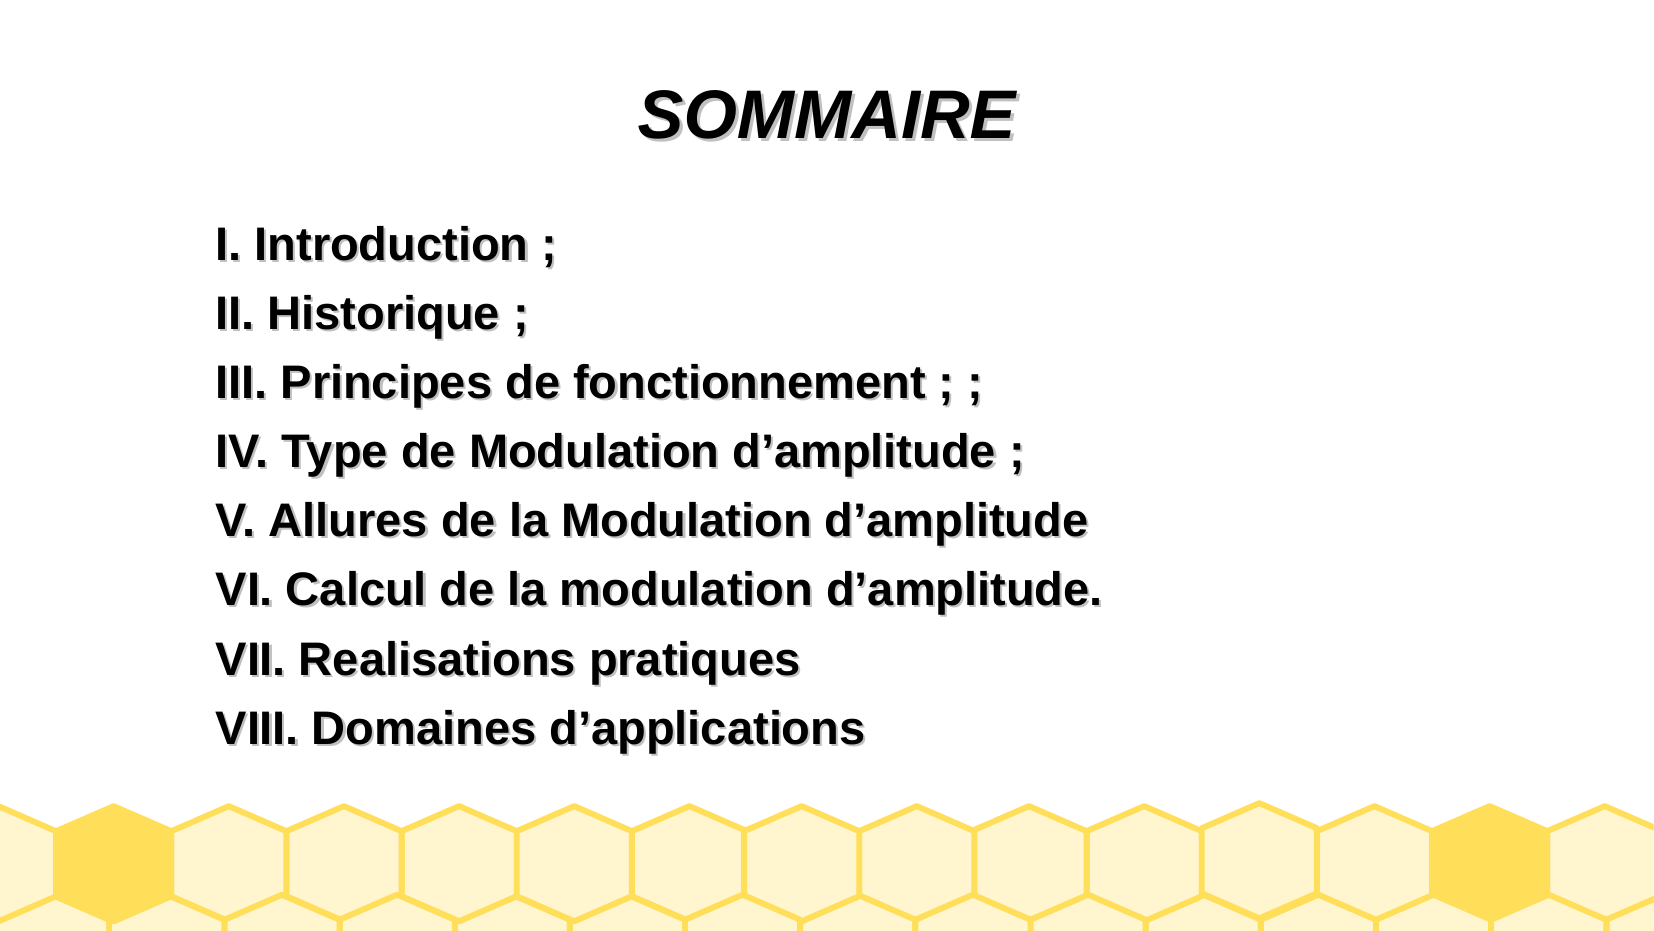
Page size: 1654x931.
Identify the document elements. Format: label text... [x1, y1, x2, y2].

title SOMMAIRE [82, 37, 1571, 193]
list I. Introduction ; II. Historique ; III. Principes de fonctionnement ; ; IV. Type de Modulation d’amplitude ; V. Allures de la Modulation d’amplitude VI. Calcul de la modulation d’amplitude. VII. Realisations pratiques VIII. Domaines d’applications [82, 217, 1571, 758]
